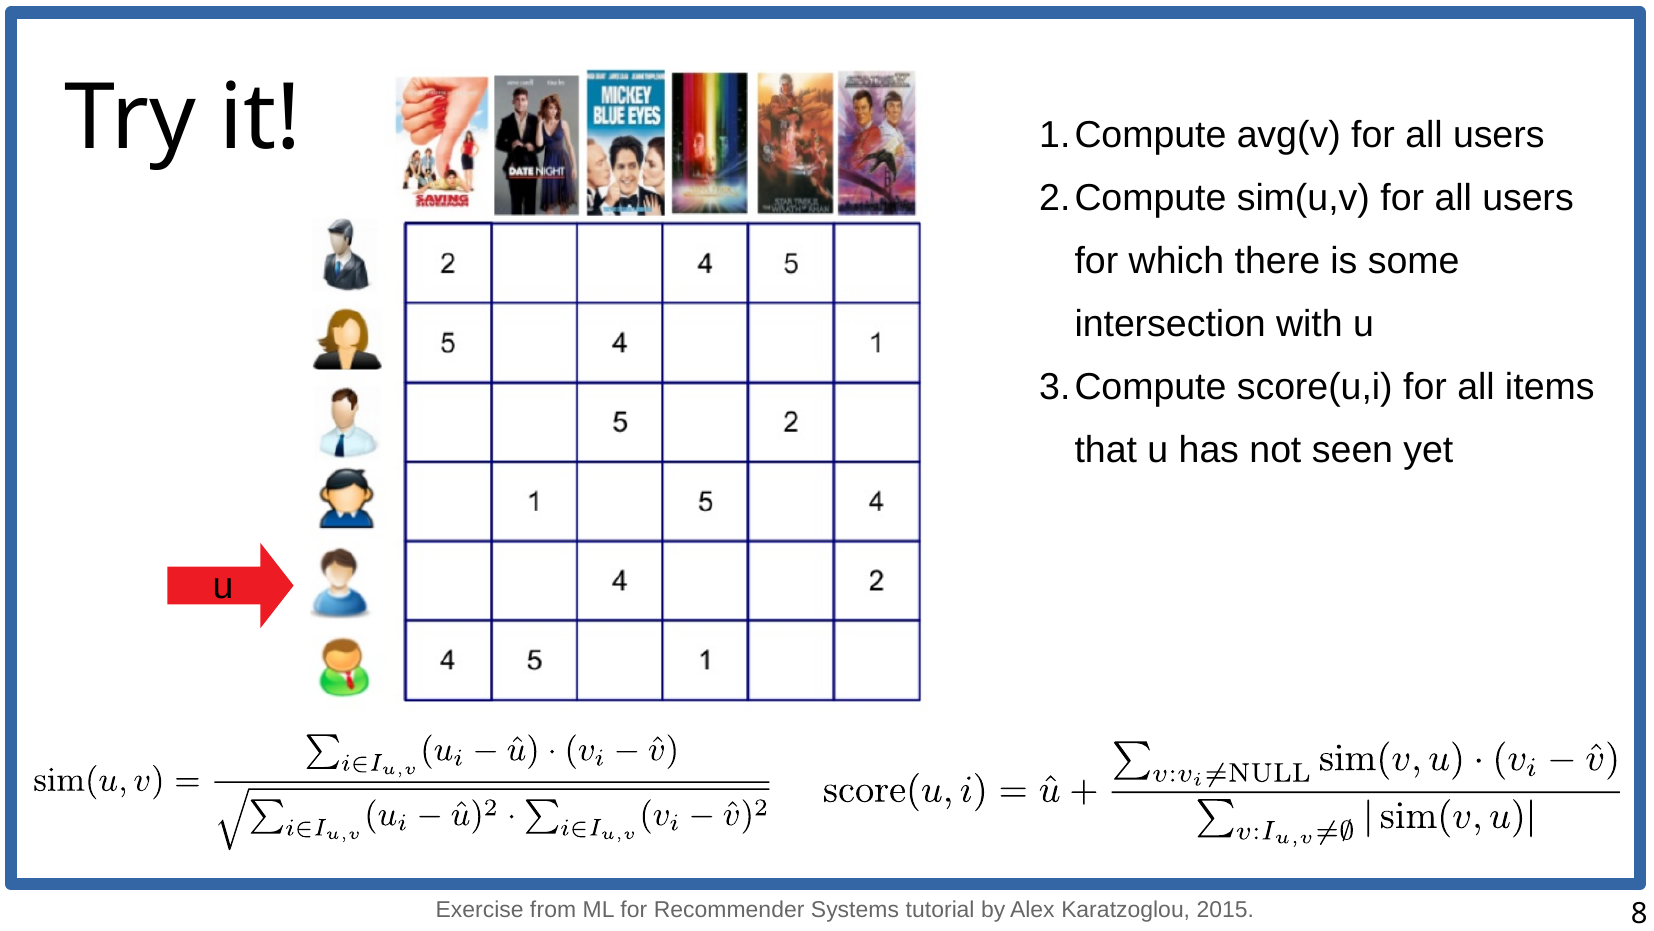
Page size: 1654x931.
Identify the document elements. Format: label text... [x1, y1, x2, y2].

text_box Compute avg(v) for all users Compute sim(u,v) for all users for which there is some intersection with u Compute score(u,i) for all items that u has not seen yet [1024, 85, 1617, 591]
text_box [822, 741, 1621, 847]
title Try it! [1, 1, 365, 226]
text_box Exercise from ML for Recommender Systems tutorial by Alex Karatzoglou, 2015. [113, 890, 1577, 930]
picture [310, 62, 929, 710]
title Try it! [17, 19, 365, 226]
text_box u [167, 542, 294, 629]
text_box [33, 734, 770, 851]
